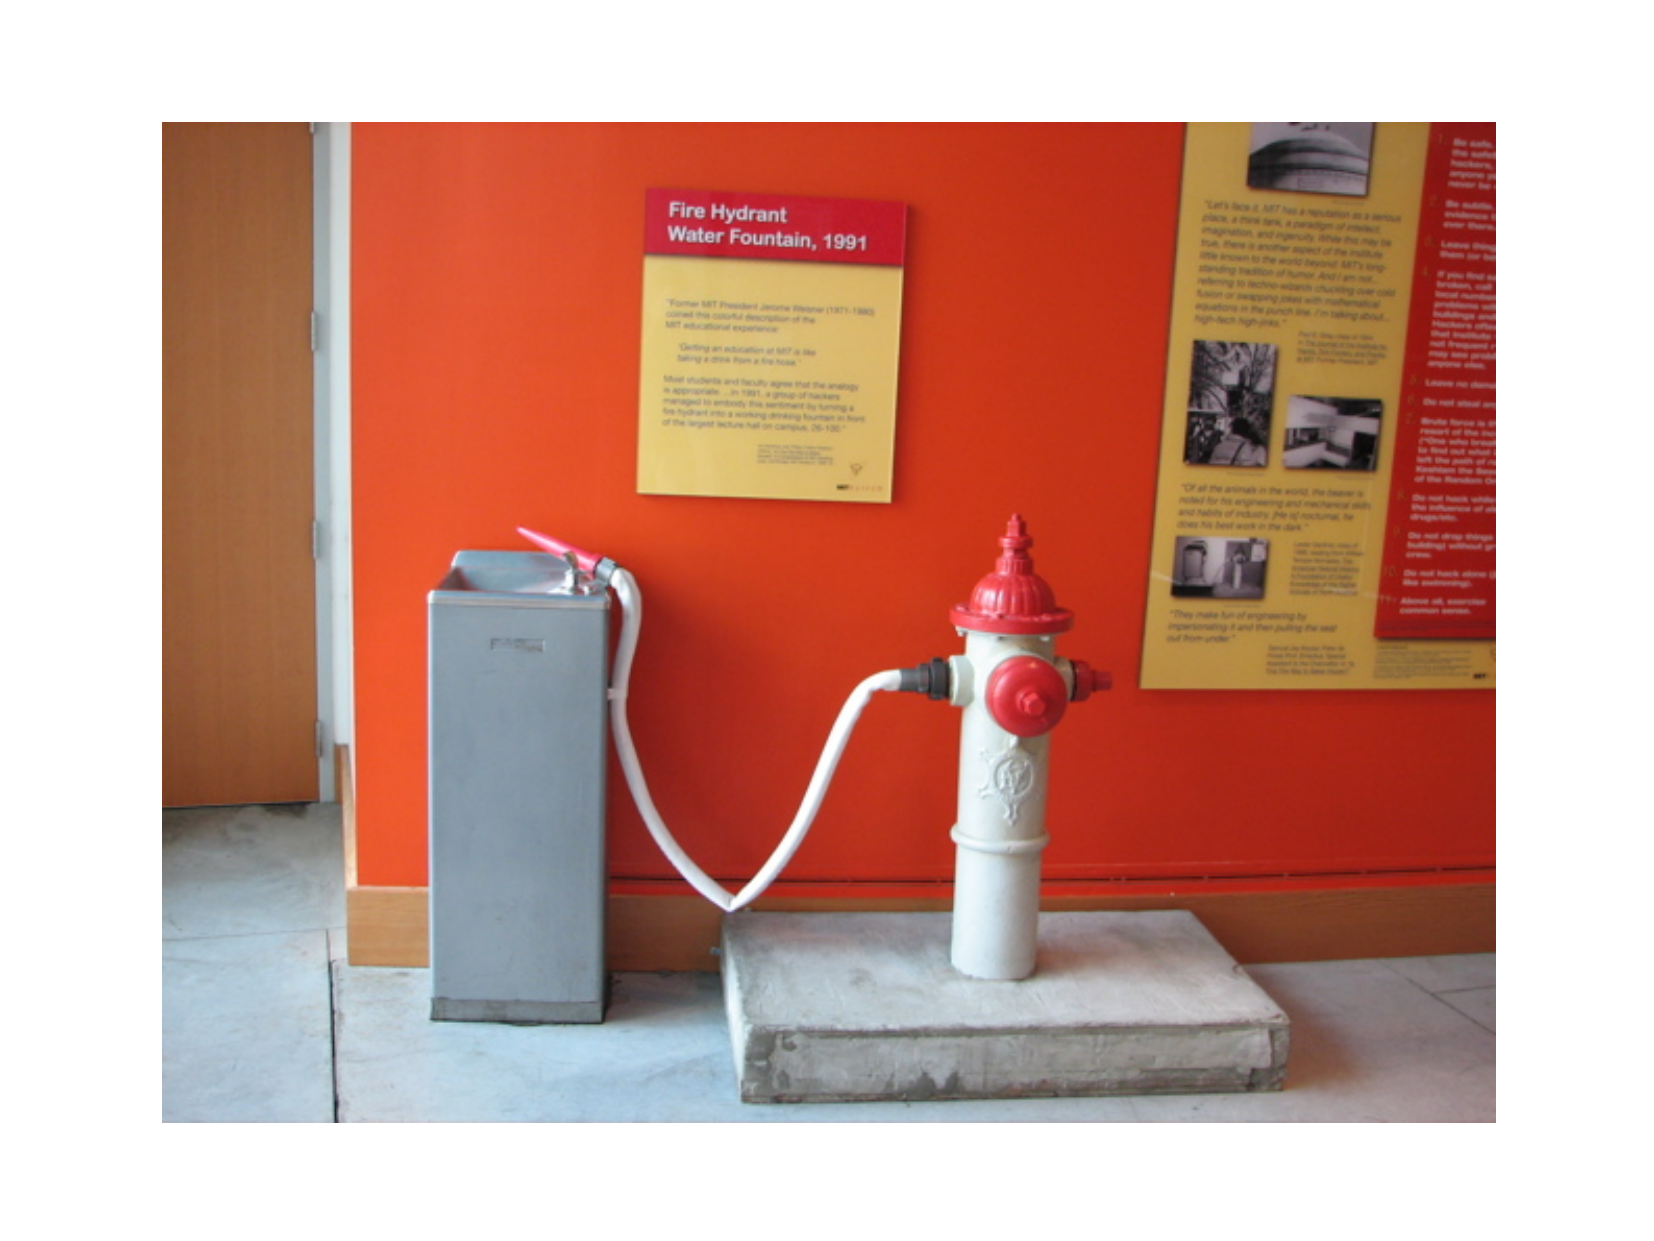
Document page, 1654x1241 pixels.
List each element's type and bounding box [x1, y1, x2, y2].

picture [162, 122, 1496, 1123]
